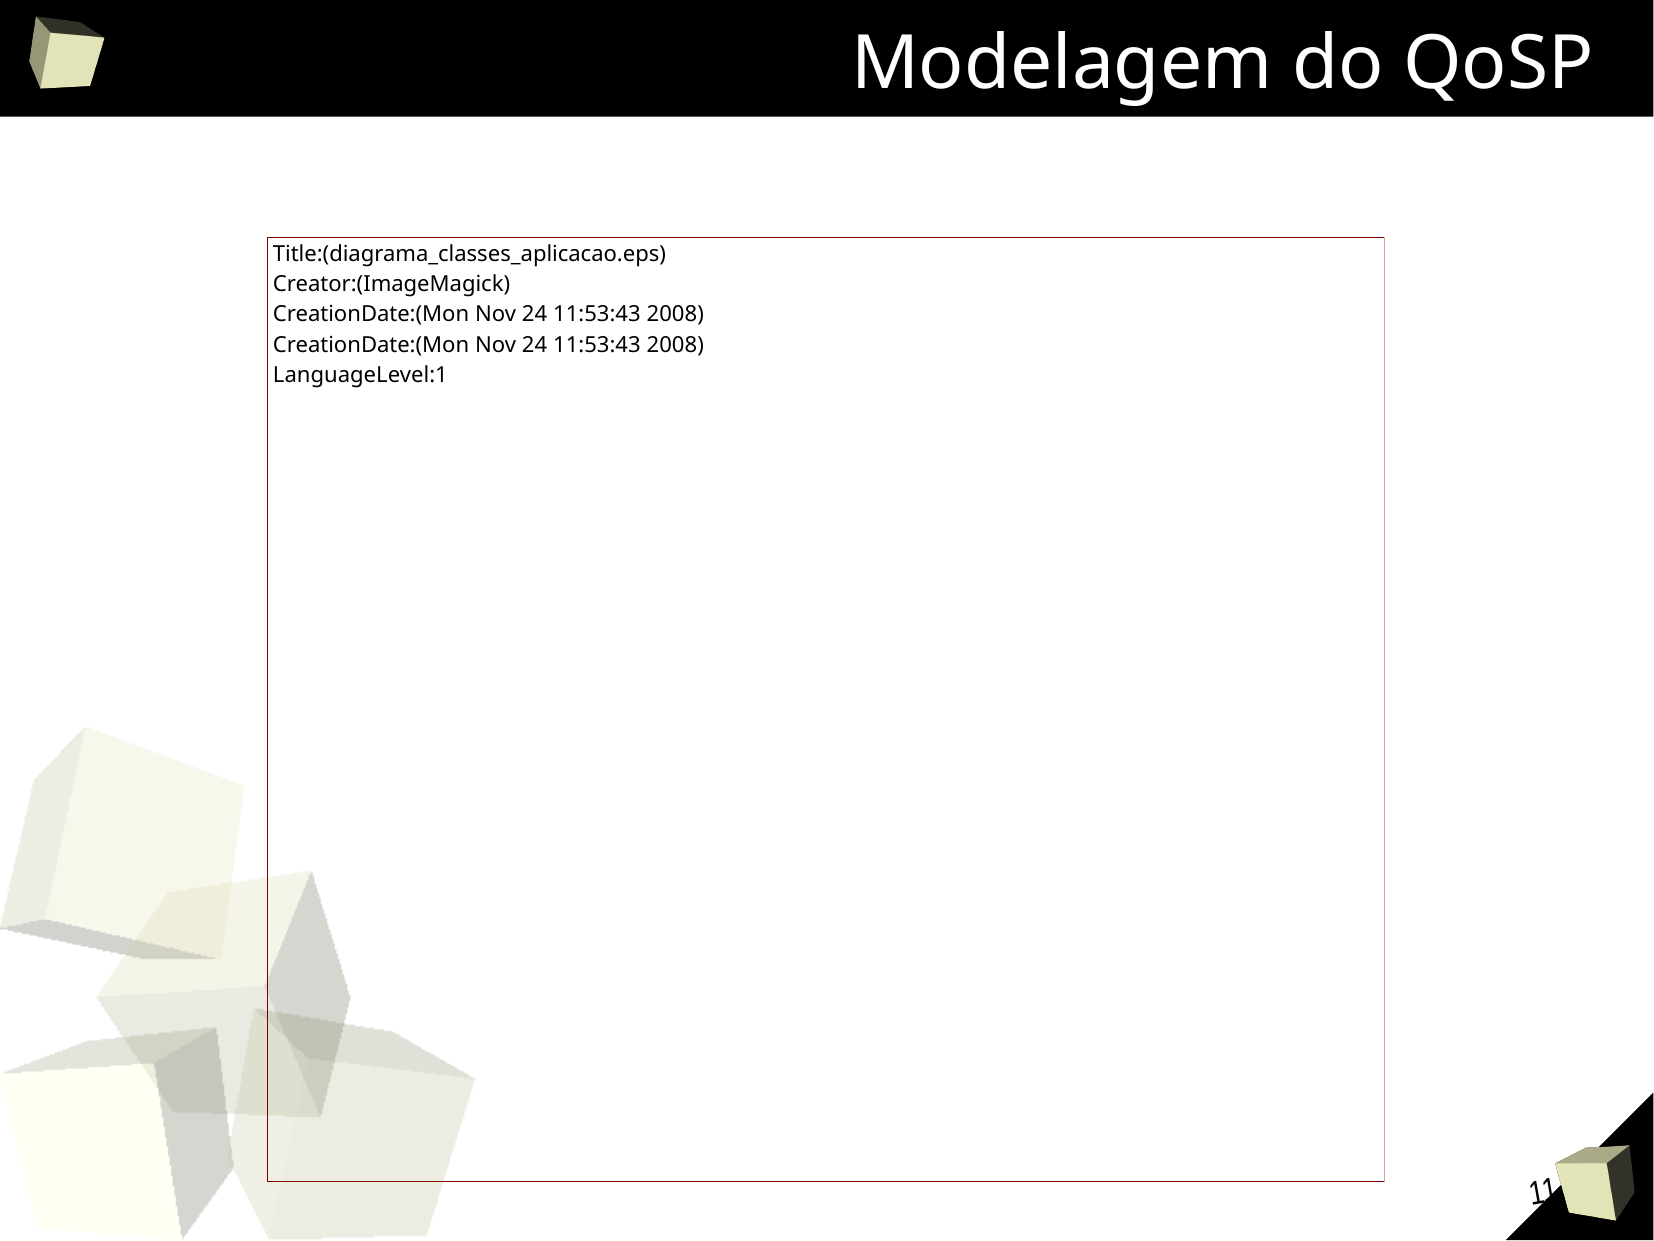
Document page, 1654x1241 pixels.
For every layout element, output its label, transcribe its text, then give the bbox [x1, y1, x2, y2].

picture [0, 236, 1385, 1241]
title Modelagem do QoSP [118, 0, 1595, 119]
